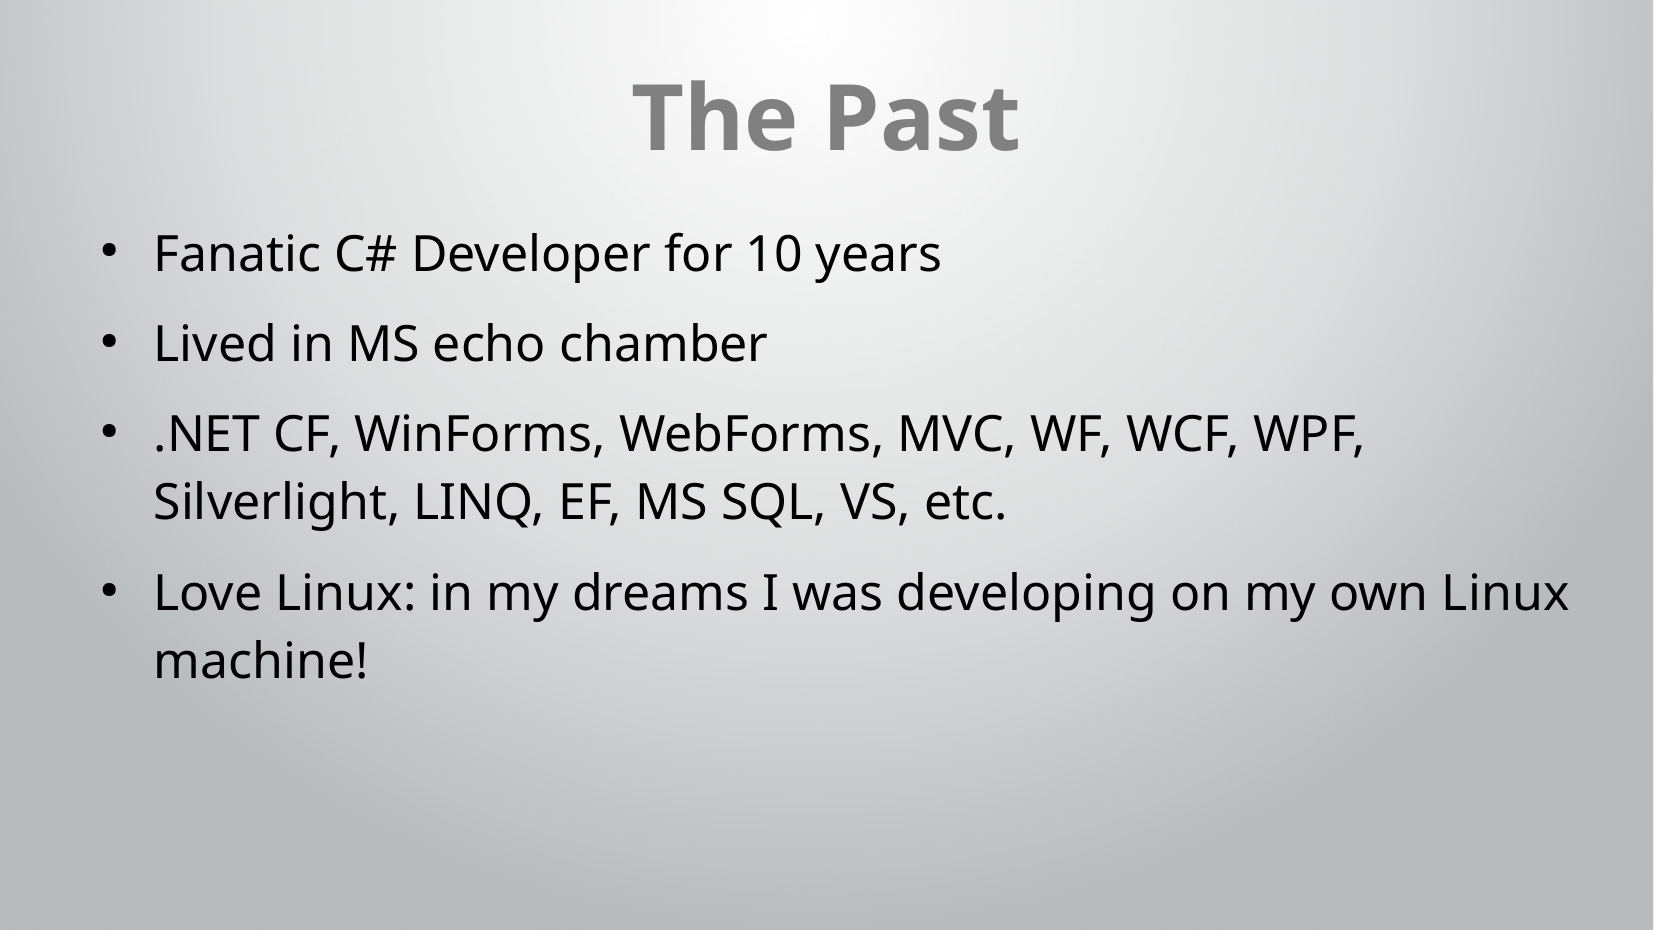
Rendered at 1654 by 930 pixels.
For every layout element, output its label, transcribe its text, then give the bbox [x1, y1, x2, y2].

list Fanatic C# Developer for 10 years Lived in MS echo chamber .NET CF, WinForms, WebForms, MVC, WF, WCF, WPF, Silverlight, LINQ, EF, MS SQL, VS, etc. Love Linux: in my dreams I was developing on my own Linux machine! [82, 217, 1571, 757]
picture [0, 0, 1654, 930]
title The Past [82, 36, 1571, 193]
